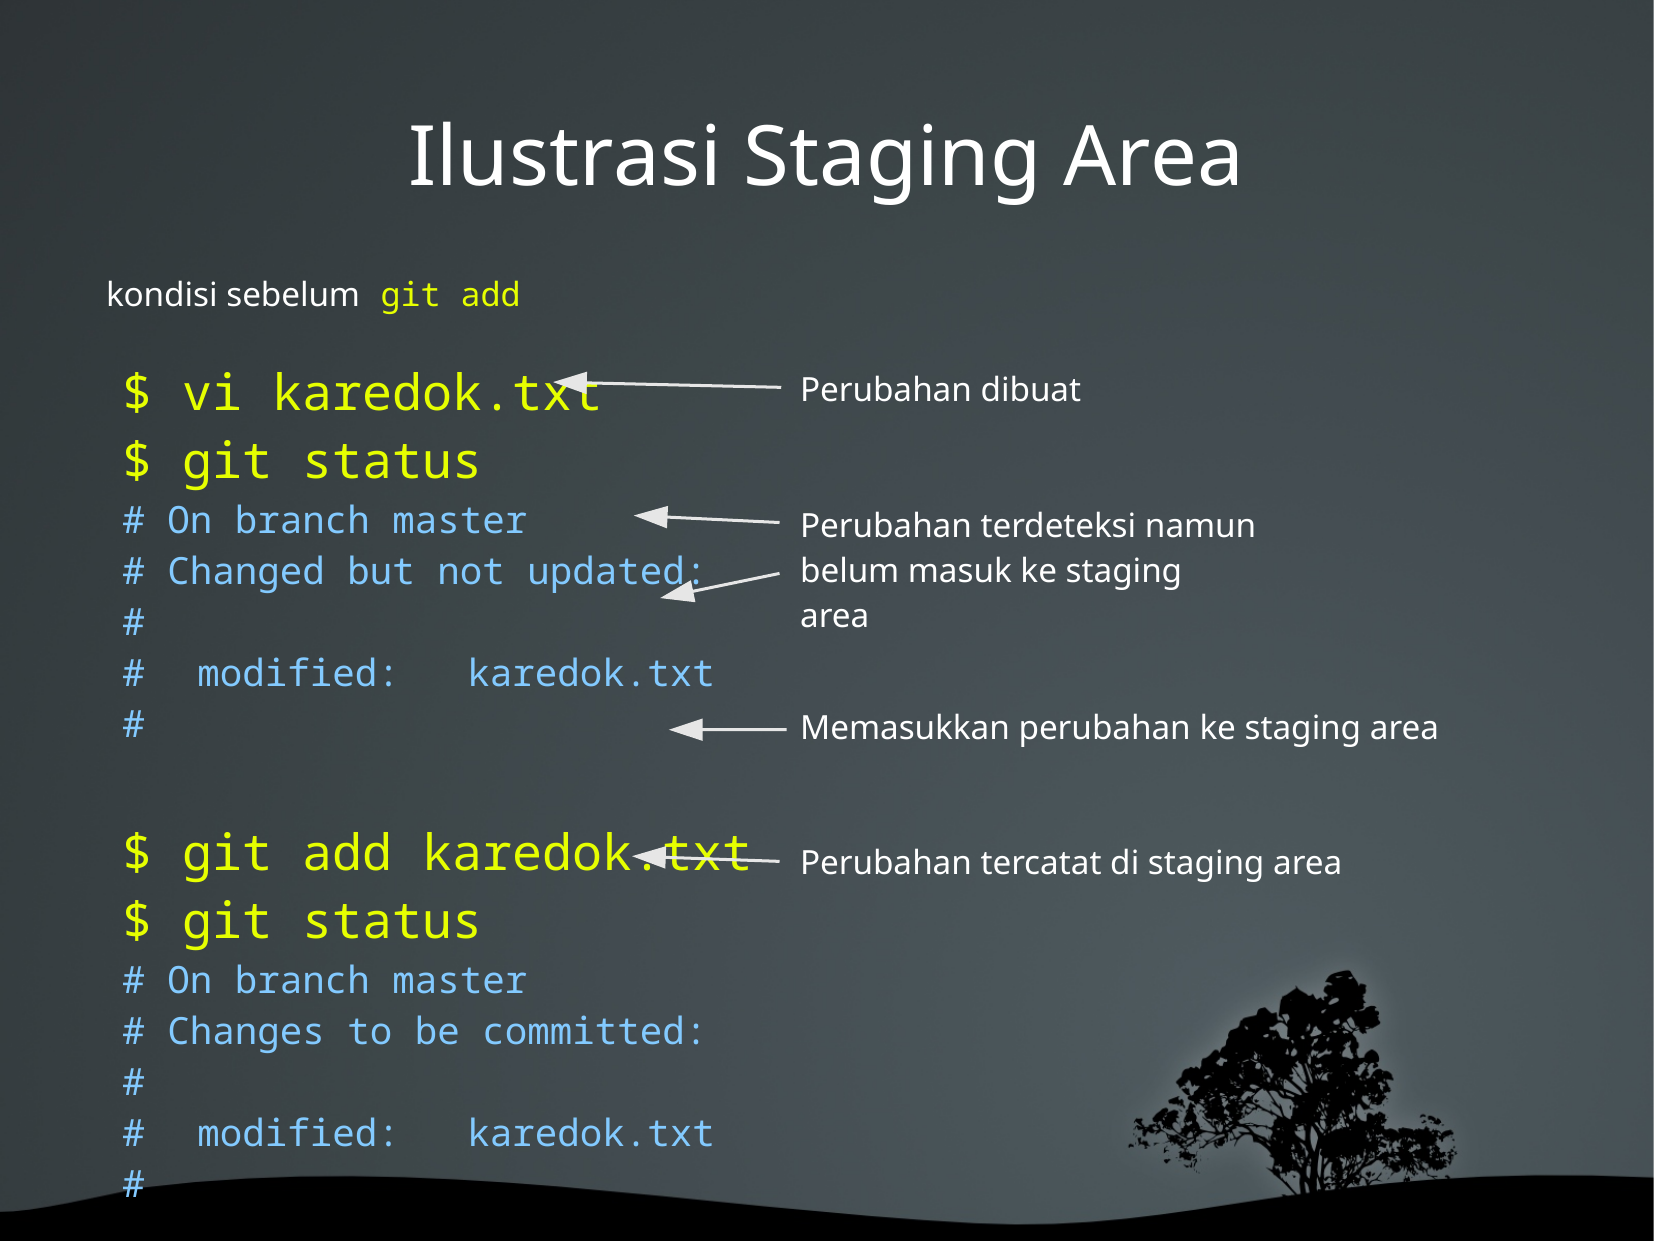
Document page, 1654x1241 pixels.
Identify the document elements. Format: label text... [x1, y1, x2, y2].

text_box Perubahan terdeteksi namun belum masuk ke staging area [785, 494, 1273, 547]
text_box Perubahan tercatat di staging area [785, 831, 1340, 885]
text_box $ vi karedok.txt $ git status # On branch master # Changed but not updated: # # modified: karedok.txt # $ git add karedok.txt $ git status # On branch master # Changes to be committed: # # modified: karedok.txt # [107, 349, 663, 1033]
text_box Memasukkan perubahan ke staging area [785, 696, 1425, 749]
text_box kondisi sebelum git add [91, 263, 500, 316]
text_box Perubahan dibuat [785, 359, 1085, 412]
picture [0, 0, 1654, 1241]
title Ilustrasi Staging Area [82, 56, 1571, 250]
